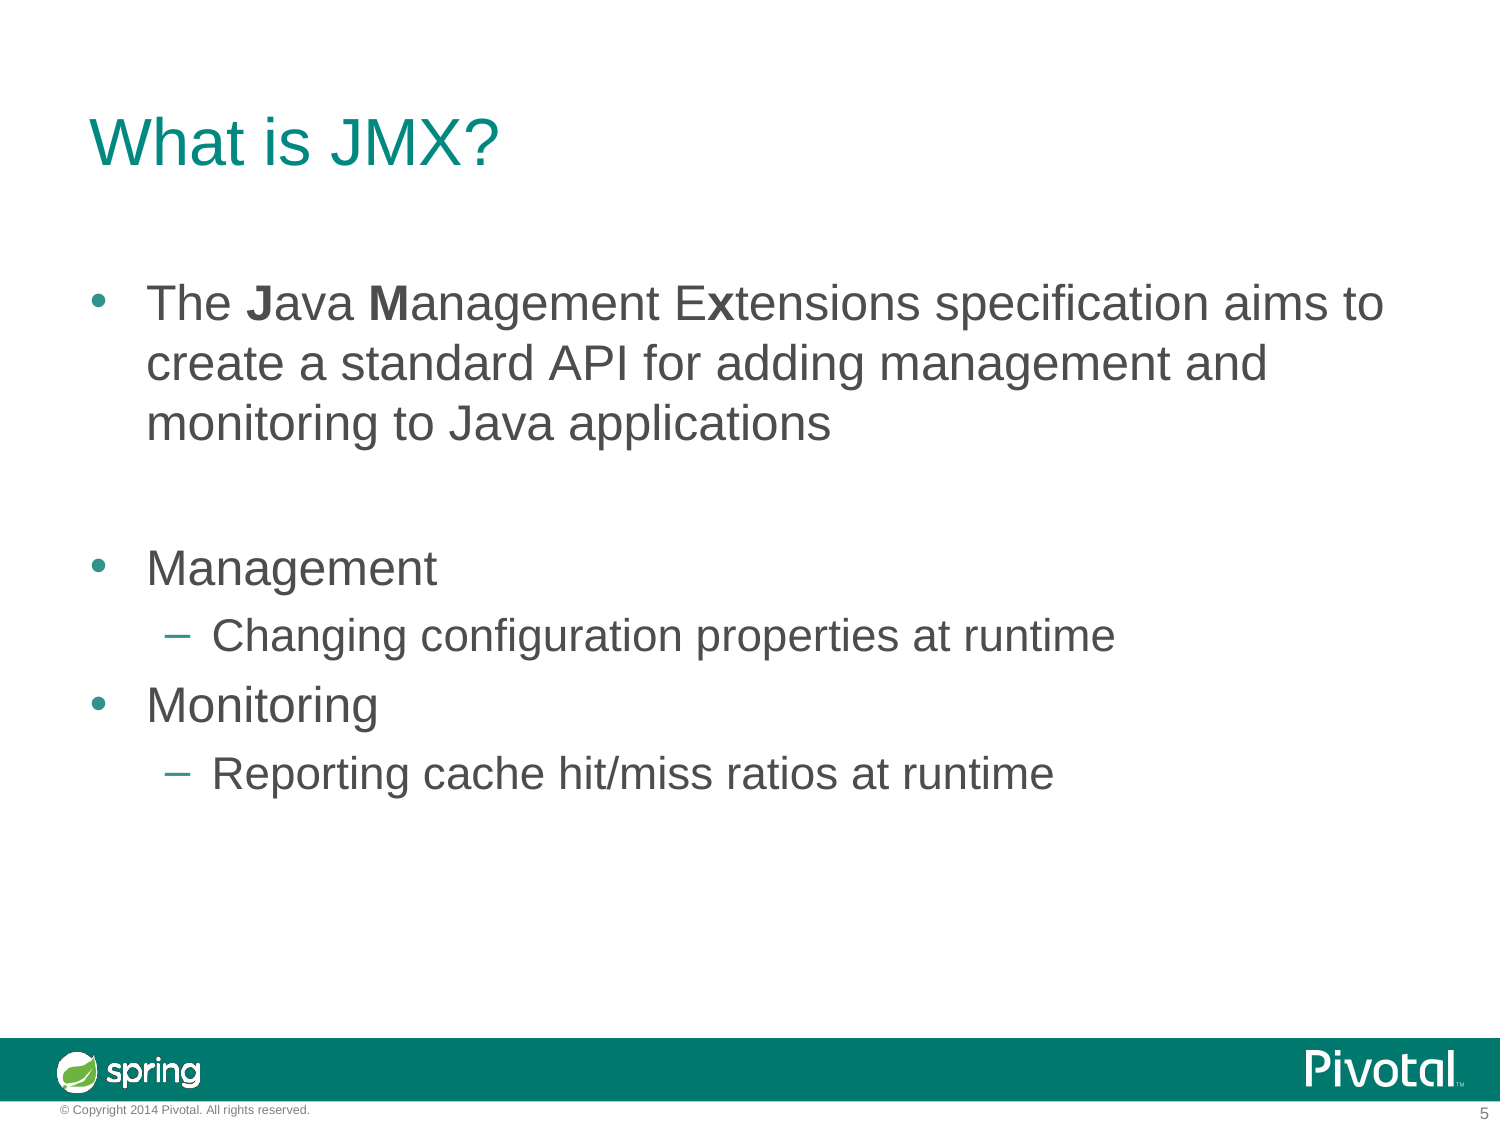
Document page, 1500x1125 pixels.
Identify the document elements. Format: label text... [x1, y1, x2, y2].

picture [32, 1041, 210, 1103]
picture [1306, 1050, 1464, 1087]
title What is JMX? [75, 45, 1426, 233]
list The Java Management Extensions specification aims to create a standard API for adding management and monitoring to Java applications Management Changing configuration properties at runtime Monitoring Reporting cache hit/miss ratios at runtime [75, 262, 1426, 1005]
